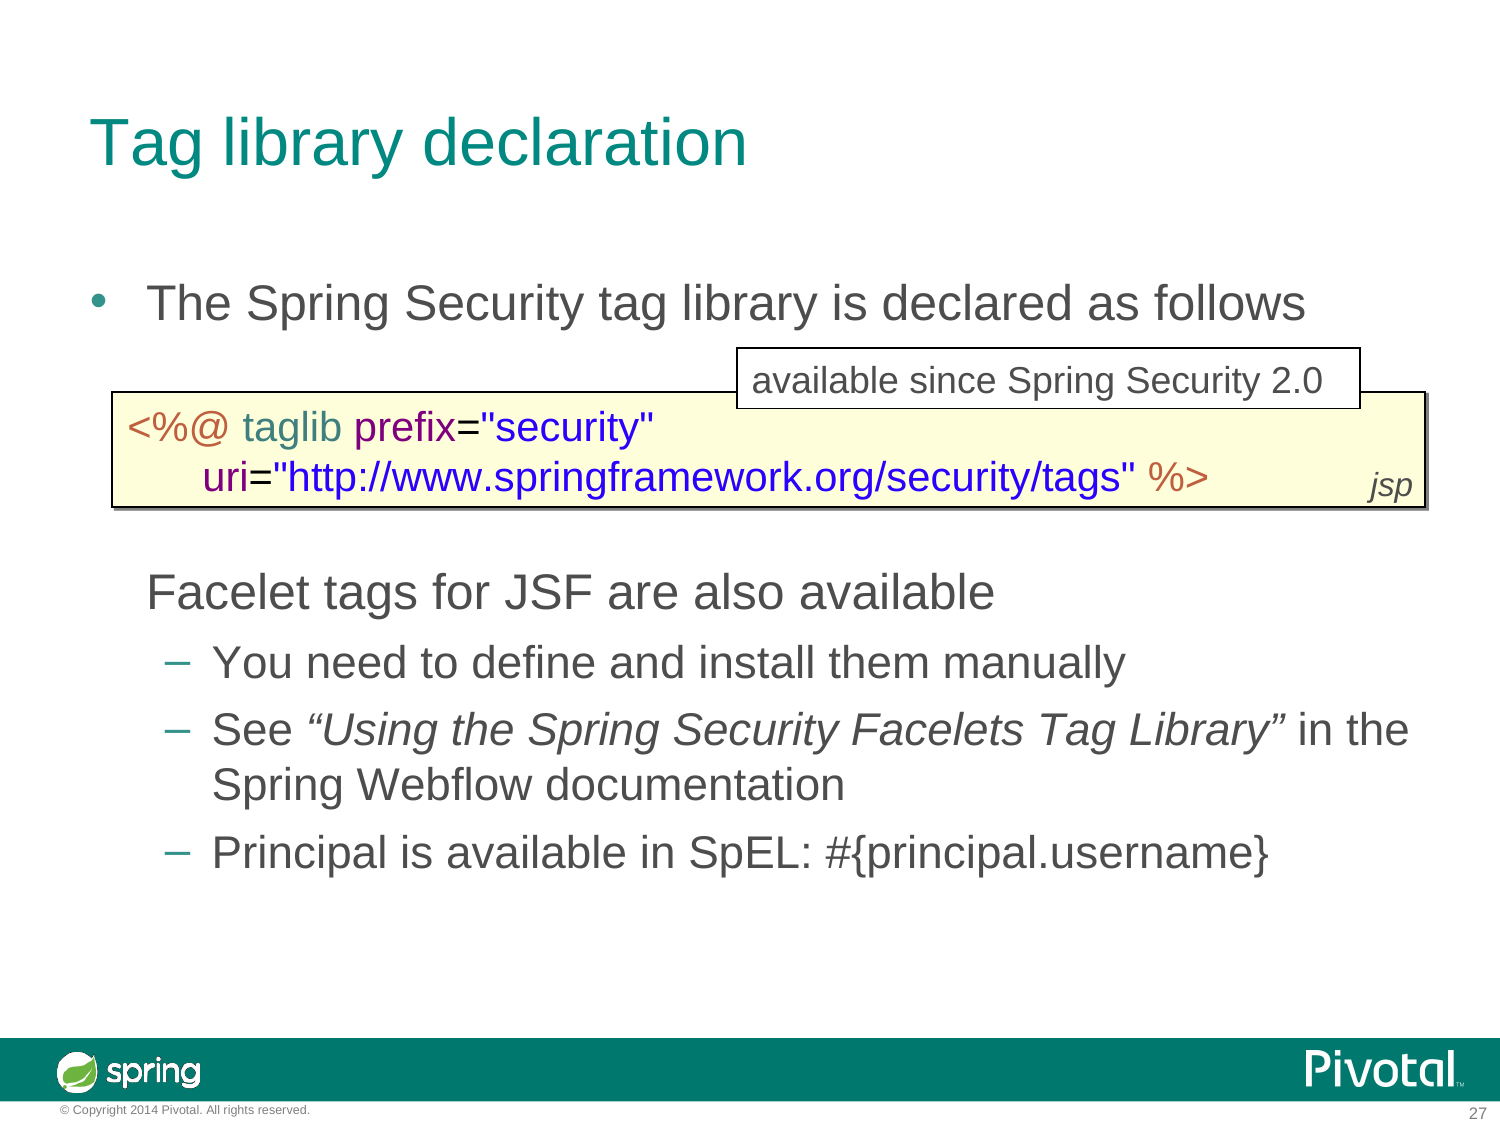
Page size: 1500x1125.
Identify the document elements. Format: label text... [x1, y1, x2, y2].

text_box <%@ taglib prefix="security" uri="http://www.springframework.org/security/tags" %> [112, 391, 1426, 508]
picture [32, 1041, 210, 1103]
text_box jsp [1355, 456, 1451, 516]
picture [1306, 1050, 1464, 1087]
text_box available since Spring Security 2.0 [736, 348, 1360, 409]
title Tag library declaration [75, 45, 1426, 233]
list The Spring Security tag library is declared as follows Facelet tags for JSF are also available You need to define and install them manually See “Using the Spring Security Facelets Tag Library” in the Spring Webflow documentation Principal is available in SpEL: #{principal.username} [75, 262, 1426, 1005]
